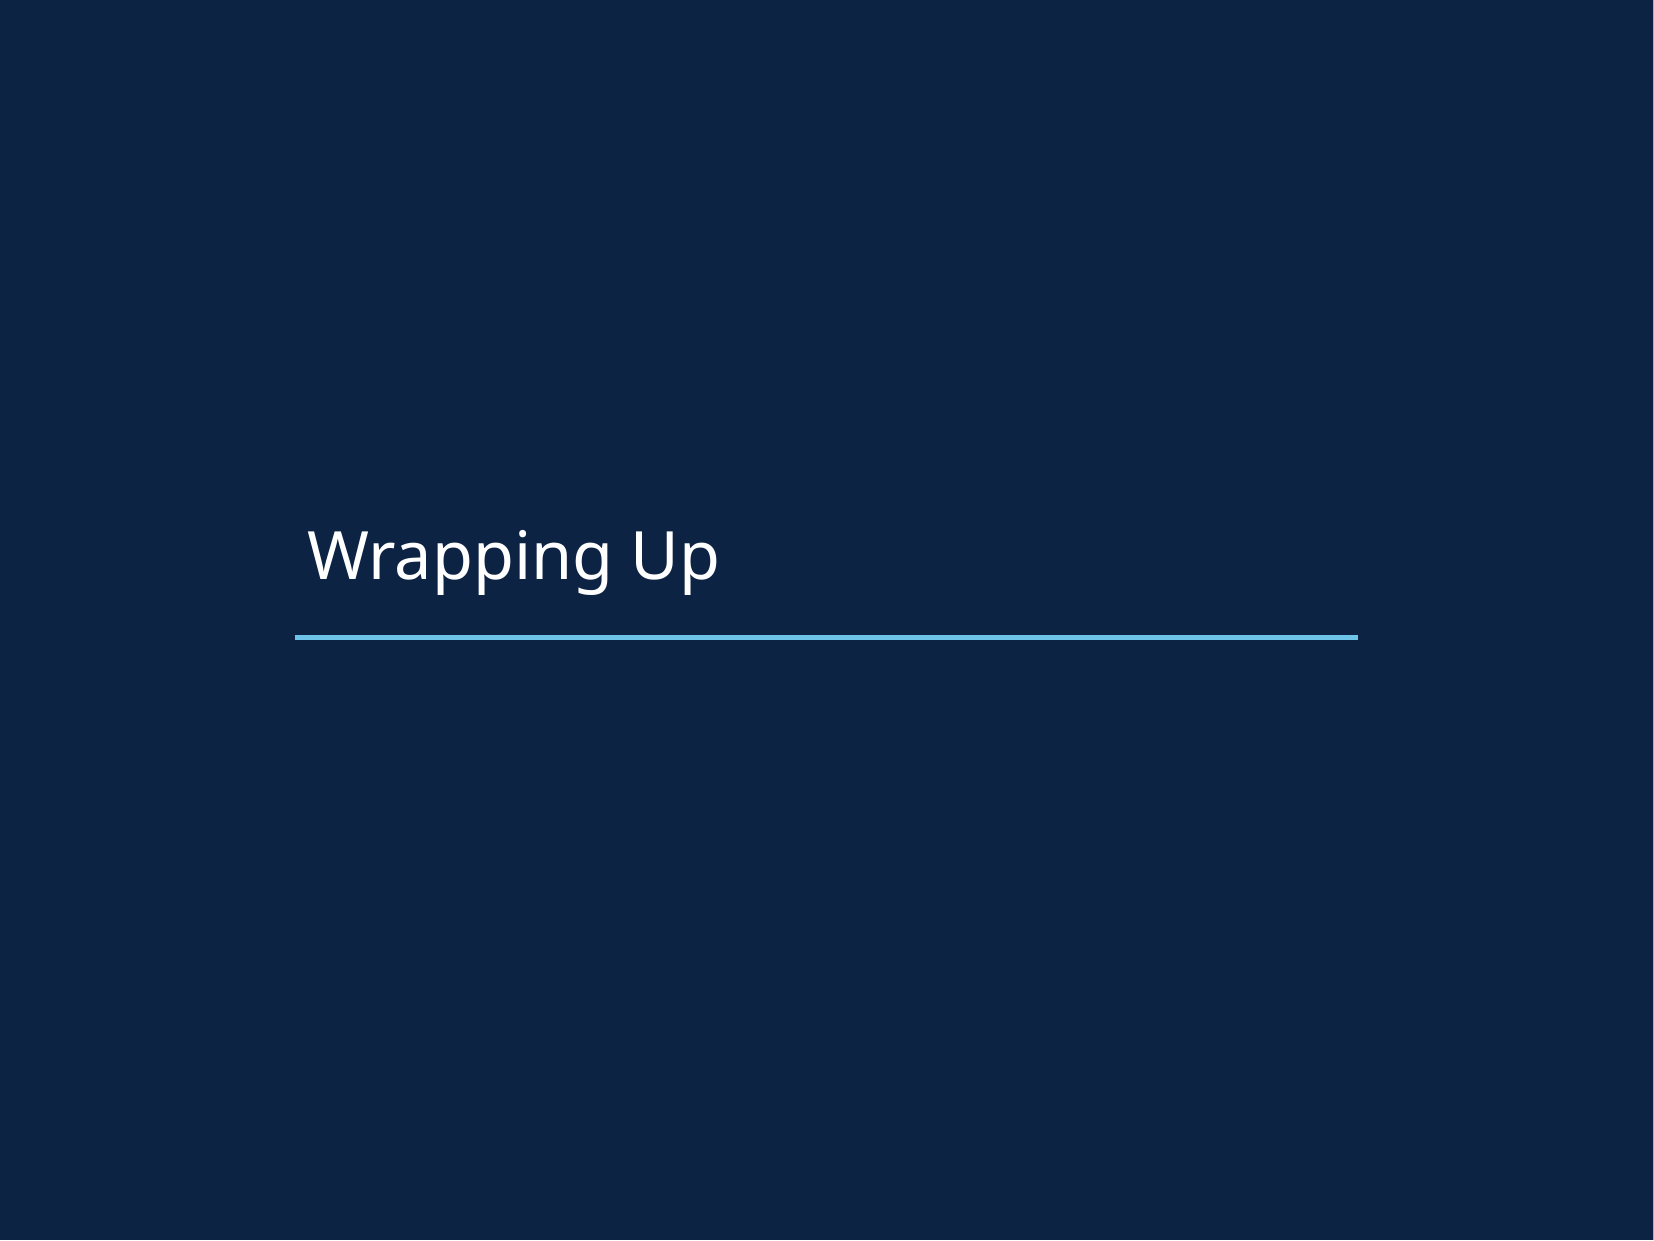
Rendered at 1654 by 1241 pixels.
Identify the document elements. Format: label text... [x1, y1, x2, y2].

title Wrapping Up [307, 391, 1347, 599]
